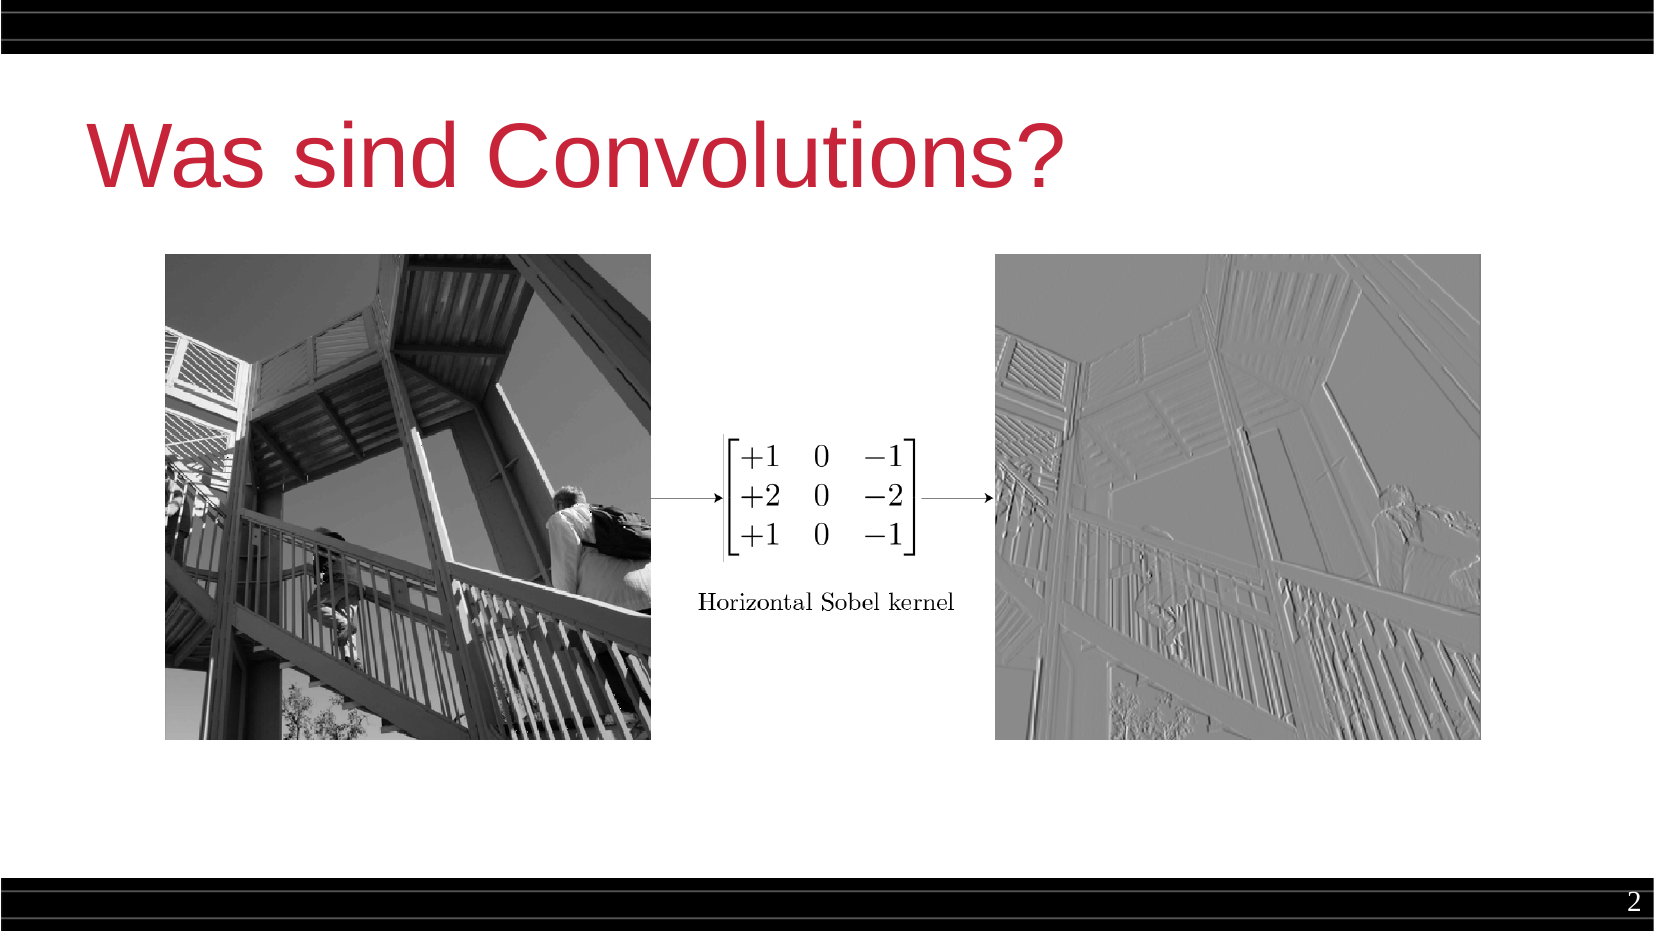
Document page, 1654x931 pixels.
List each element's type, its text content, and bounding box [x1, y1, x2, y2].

title Was sind Convolutions? [86, 78, 1576, 234]
picture [1, 878, 1654, 931]
picture [1, 0, 1654, 54]
picture [165, 254, 1481, 740]
